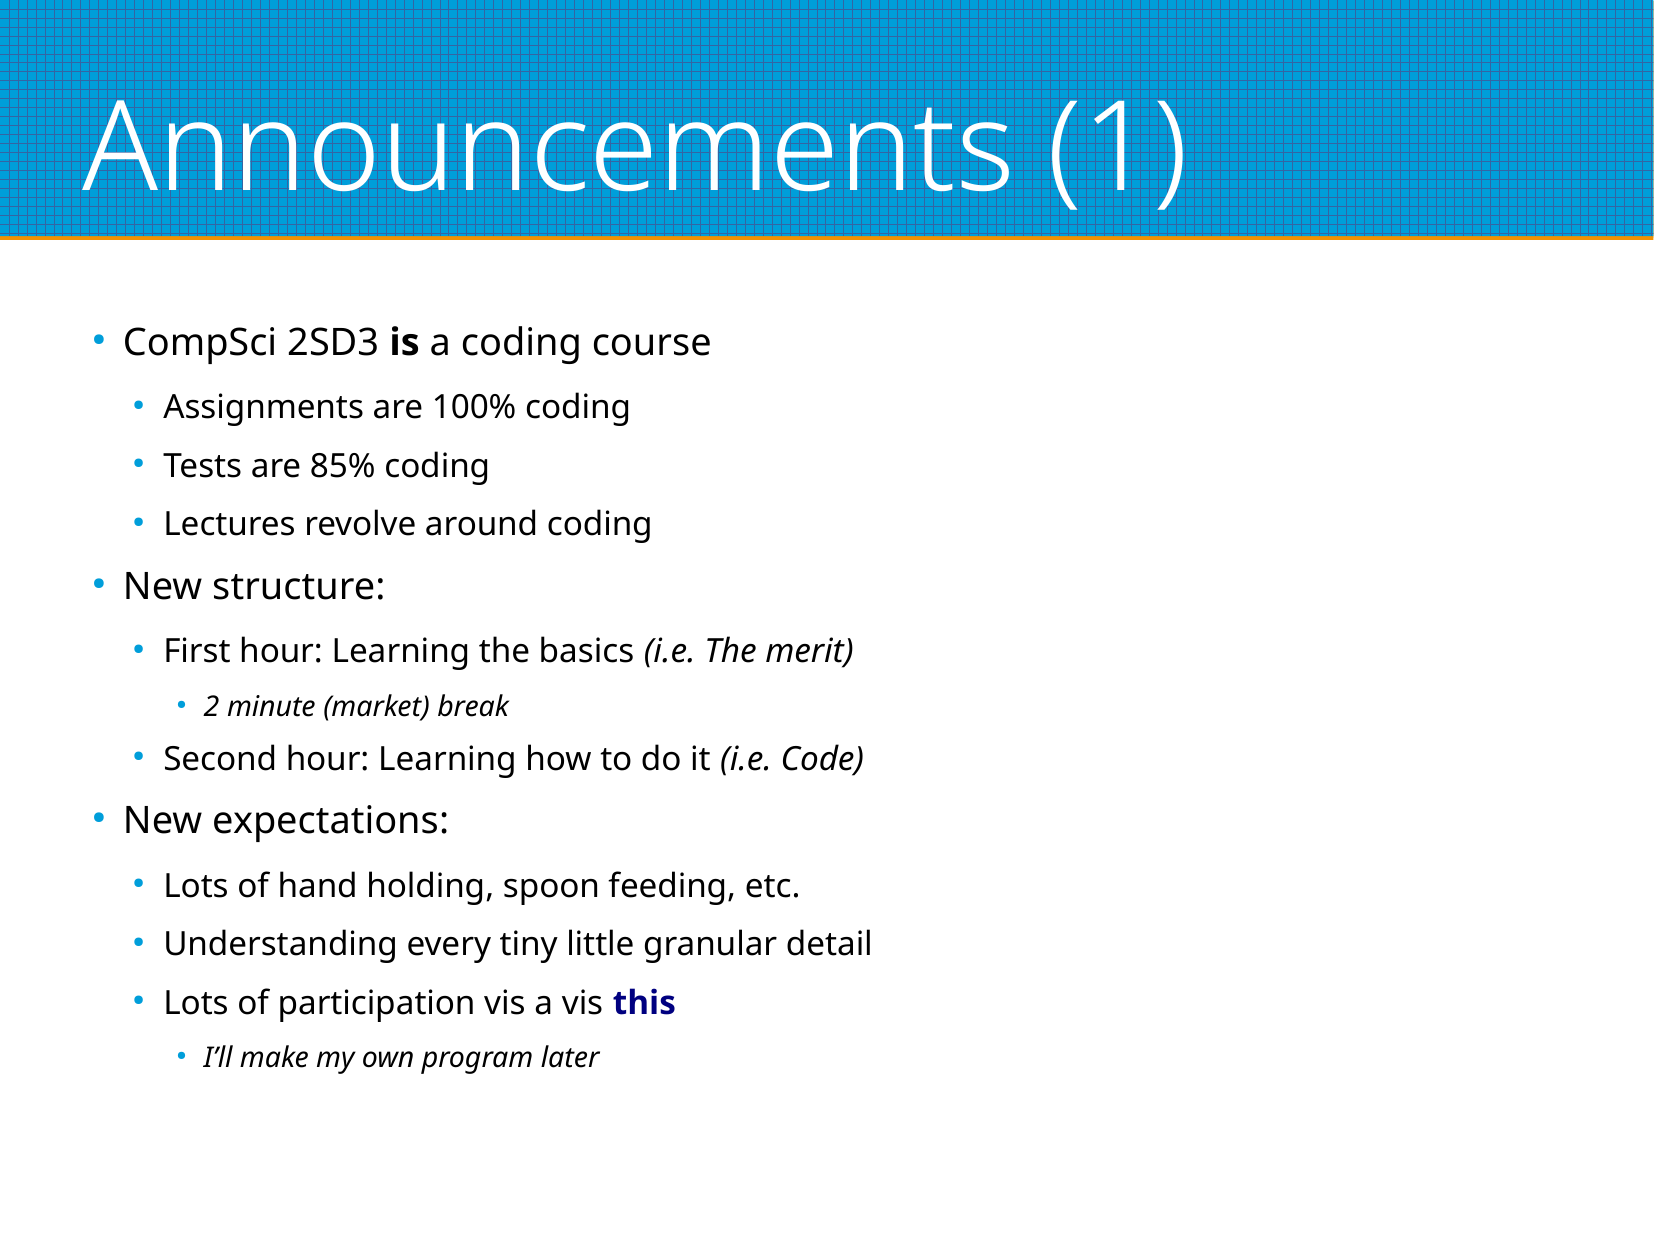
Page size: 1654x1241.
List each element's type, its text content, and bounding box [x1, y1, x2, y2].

title Announcements (1) [82, 19, 1571, 227]
list CompSci 2SD3 is a coding course Assignments are 100% coding Tests are 85% coding Lectures revolve around coding New structure: First hour: Learning the basics (i.e. The merit) 2 minute (market) break Second hour: Learning how to do it (i.e. Code) New expectations: Lots of hand holding, spoon feeding, etc. Understanding every tiny little granular detail Lots of participation vis a vis this I’ll make my own program later [82, 314, 1563, 1081]
